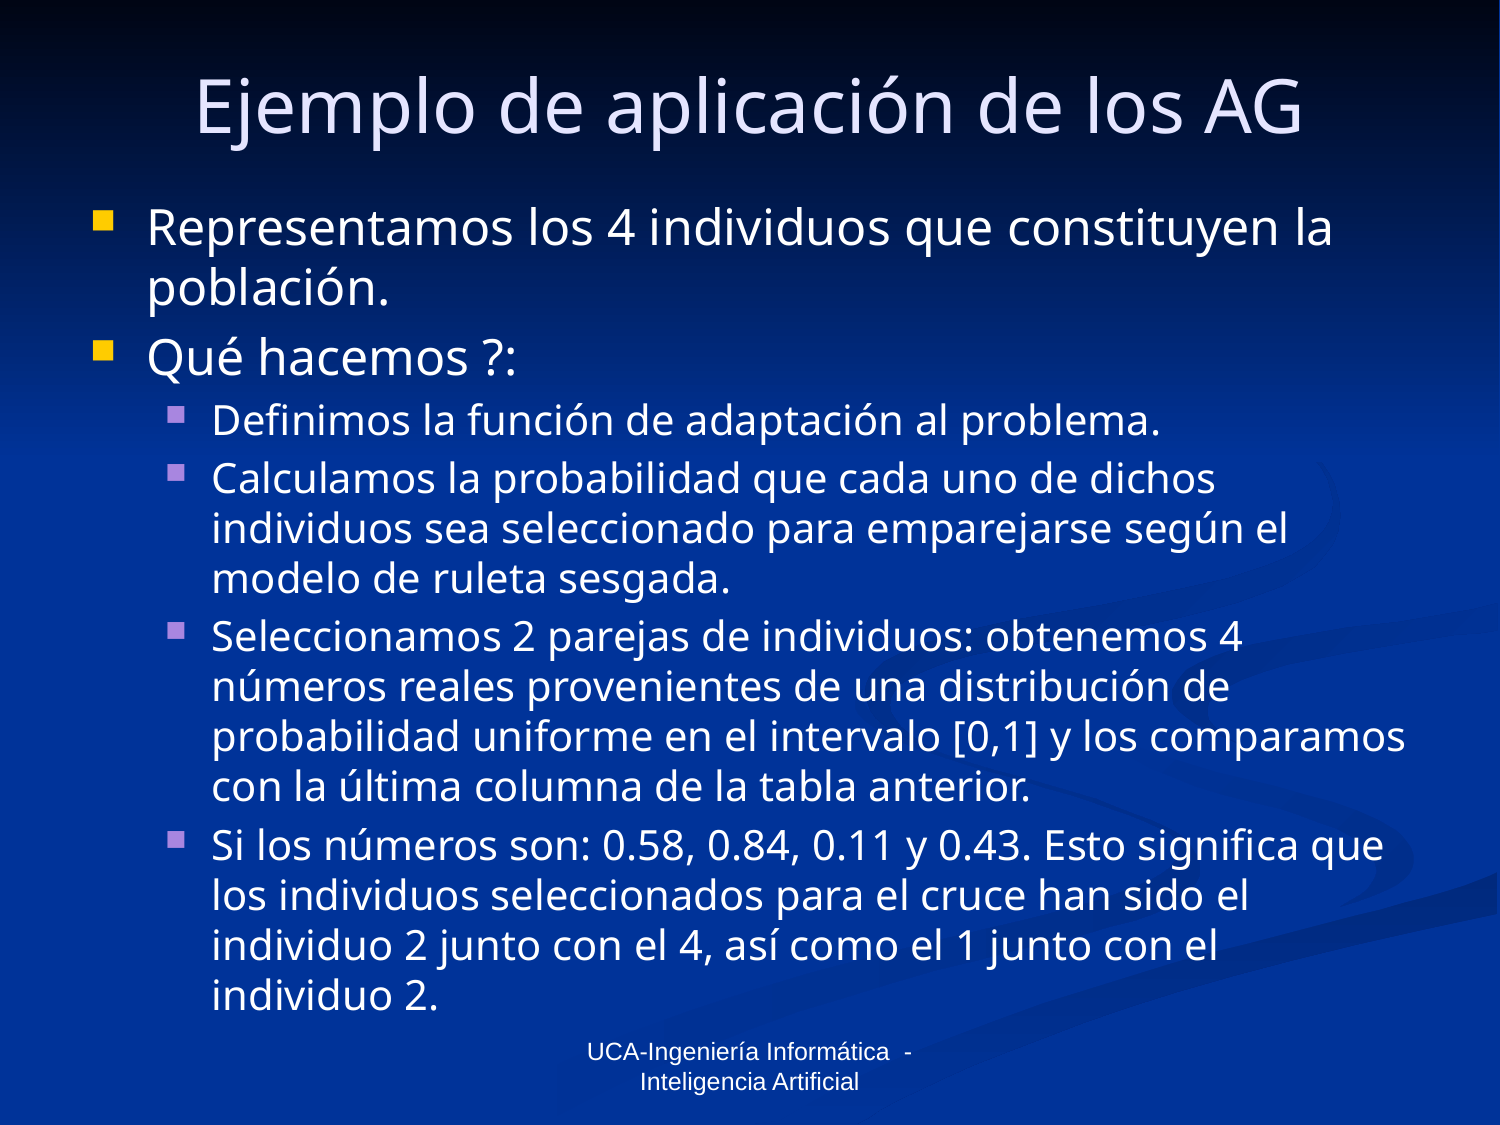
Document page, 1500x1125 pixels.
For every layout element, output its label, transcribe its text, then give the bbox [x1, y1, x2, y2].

list Representamos los 4 individuos que constituyen la población. Qué hacemos ?: Definimos la función de adaptación al problema. Calculamos la probabilidad que cada uno de dichos individuos sea seleccionado para emparejarse según el modelo de ruleta sesgada. Seleccionamos 2 parejas de individuos: obtenemos 4 números reales provenientes de una distribución de probabilidad uniforme en el intervalo [0,1] y los comparamos con la última columna de la tabla anterior. Si los números son: 0.58, 0.84, 0.11 y 0.43. Esto significa que los individuos seleccionados para el cruce han sido el individuo 2 junto con el 4, así como el 1 junto con el individuo 2. [75, 187, 1425, 1005]
footer UCA-Ingeniería Informática - Inteligencia Artificial [512, 1025, 988, 1104]
title Ejemplo de aplicación de los AG [75, 45, 1425, 163]
